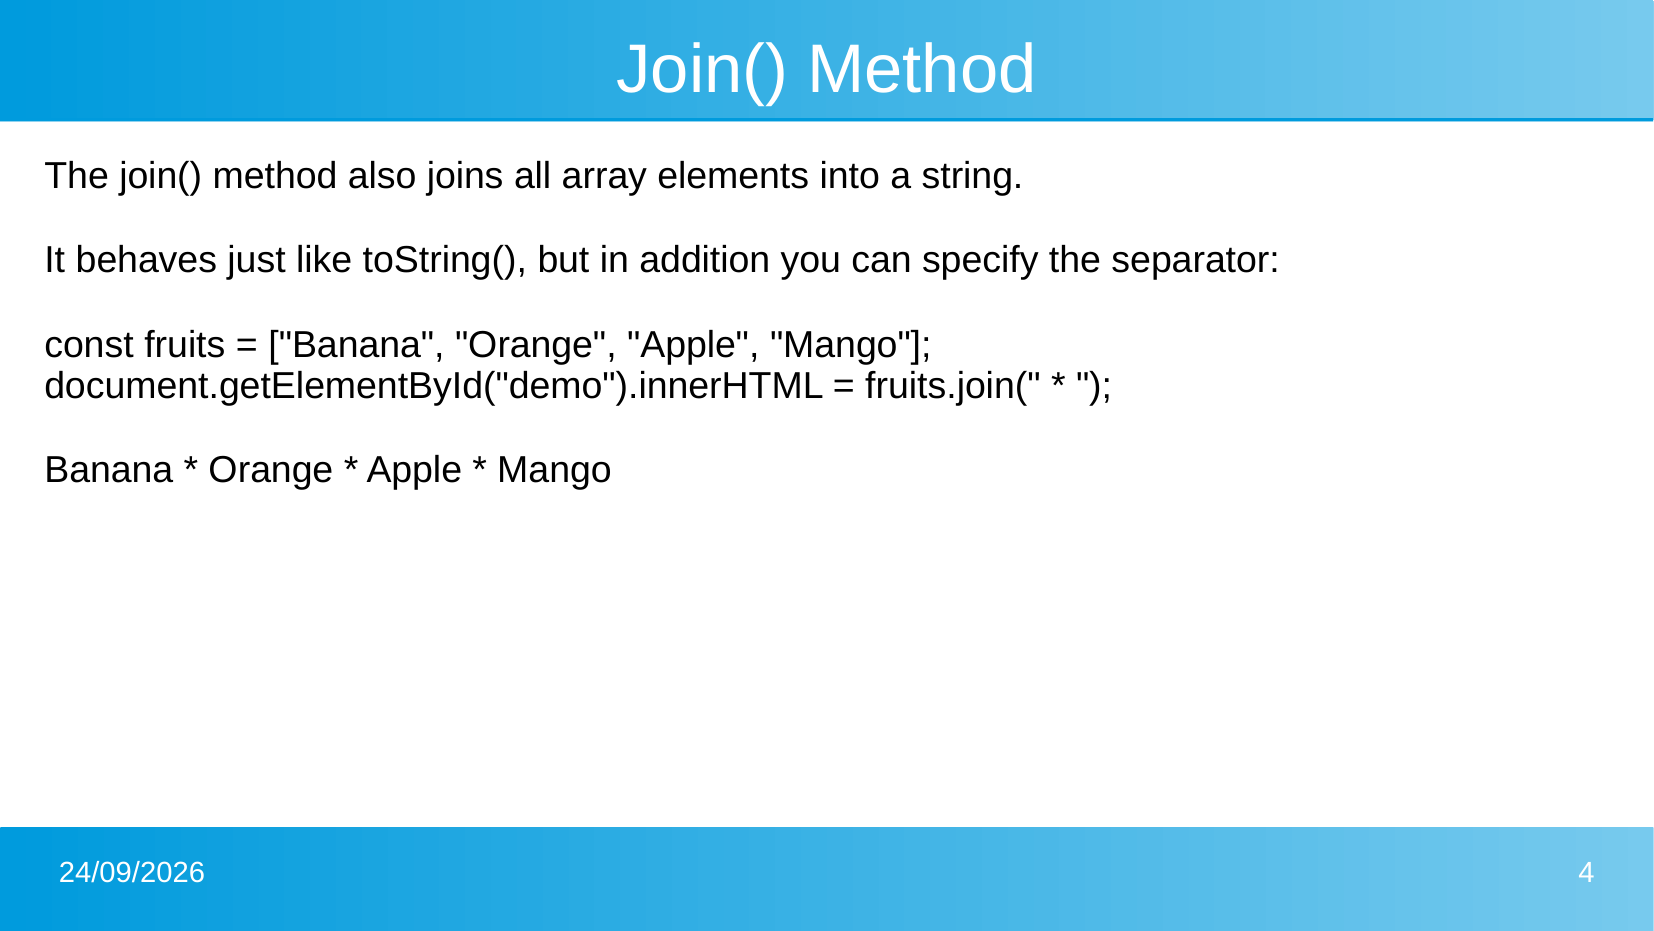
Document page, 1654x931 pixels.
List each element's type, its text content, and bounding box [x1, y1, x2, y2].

text_box The join() method also joins all array elements into a string. It behaves just like toString(), but in addition you can specify the separator: const fruits = ["Banana", "Orange", "Apple", "Mango"]; document.getElementById("demo").innerHTML = fruits.join(" * "); Banana * Orange * Apple * Mango [29, 147, 1565, 499]
title Join() Method [59, 29, 1595, 108]
